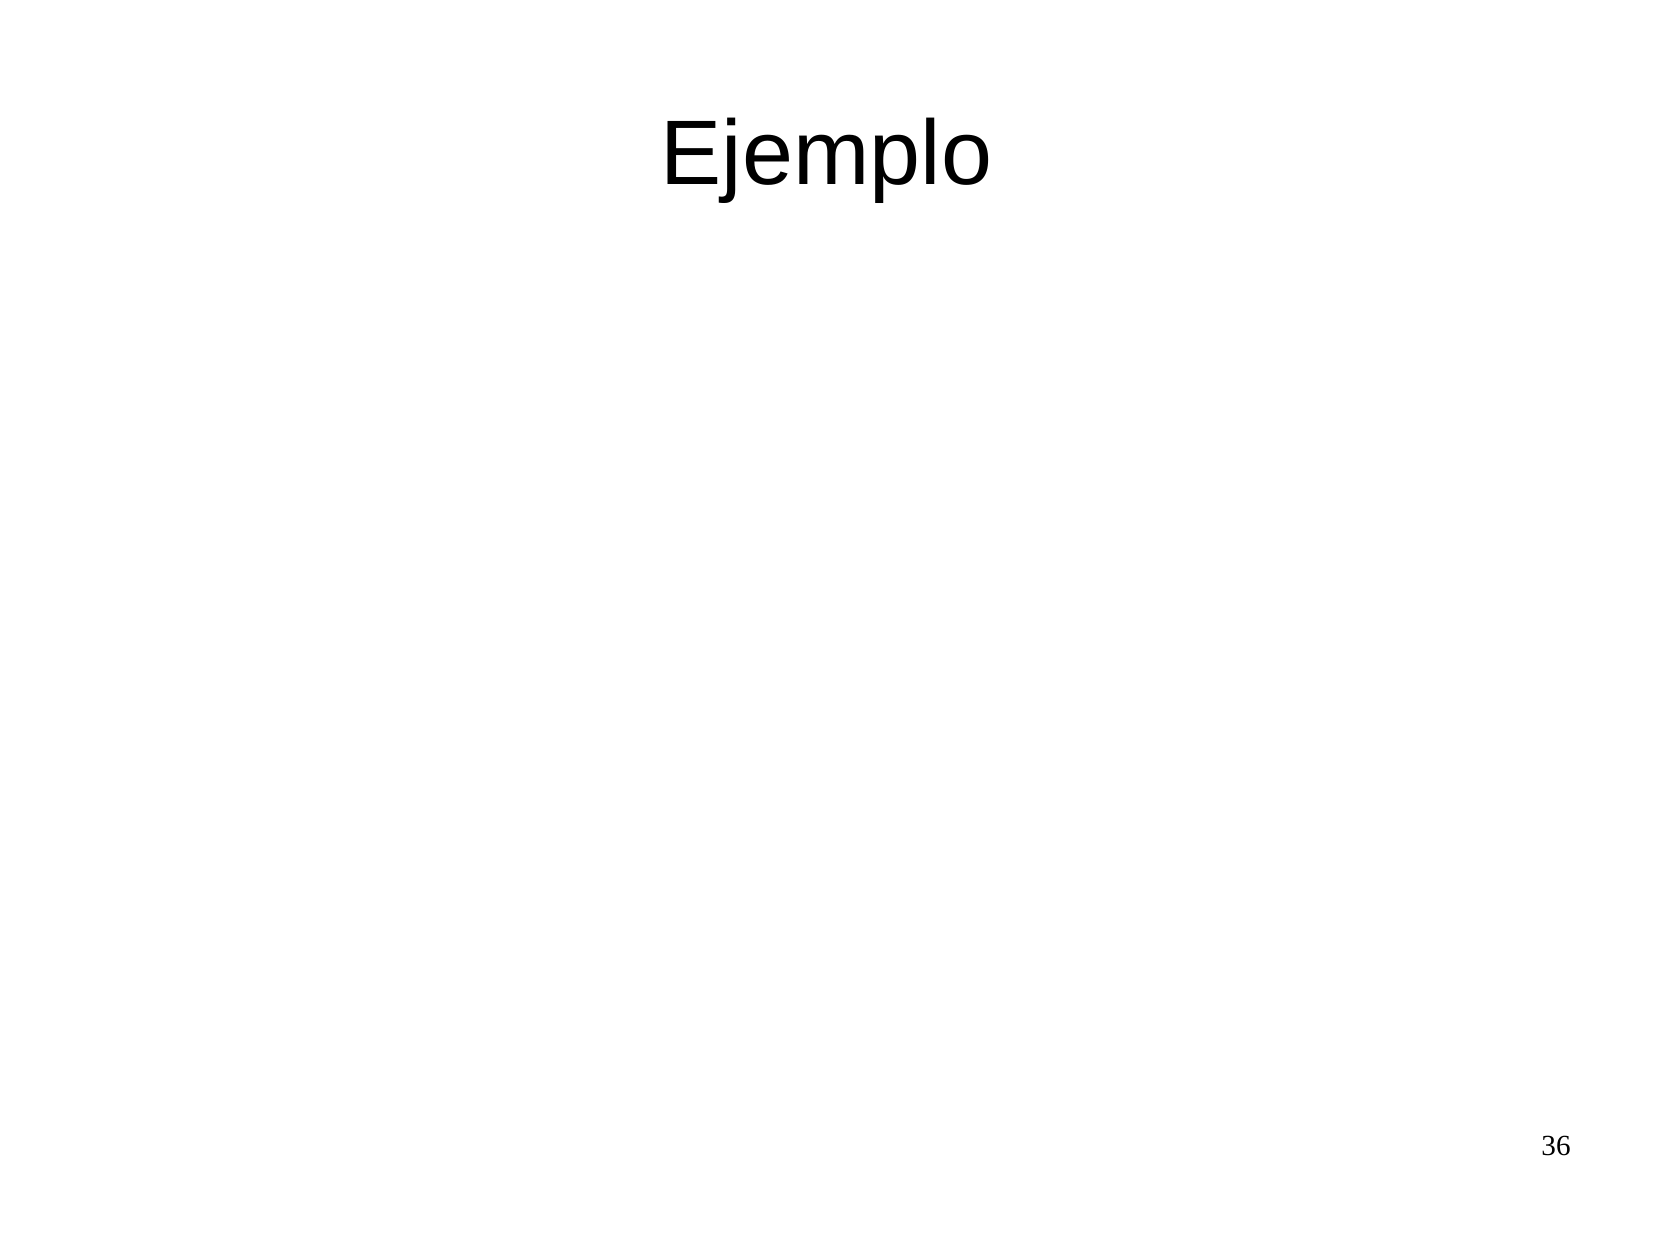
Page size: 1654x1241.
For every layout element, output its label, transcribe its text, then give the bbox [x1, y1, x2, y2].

title Ejemplo [82, 49, 1571, 257]
